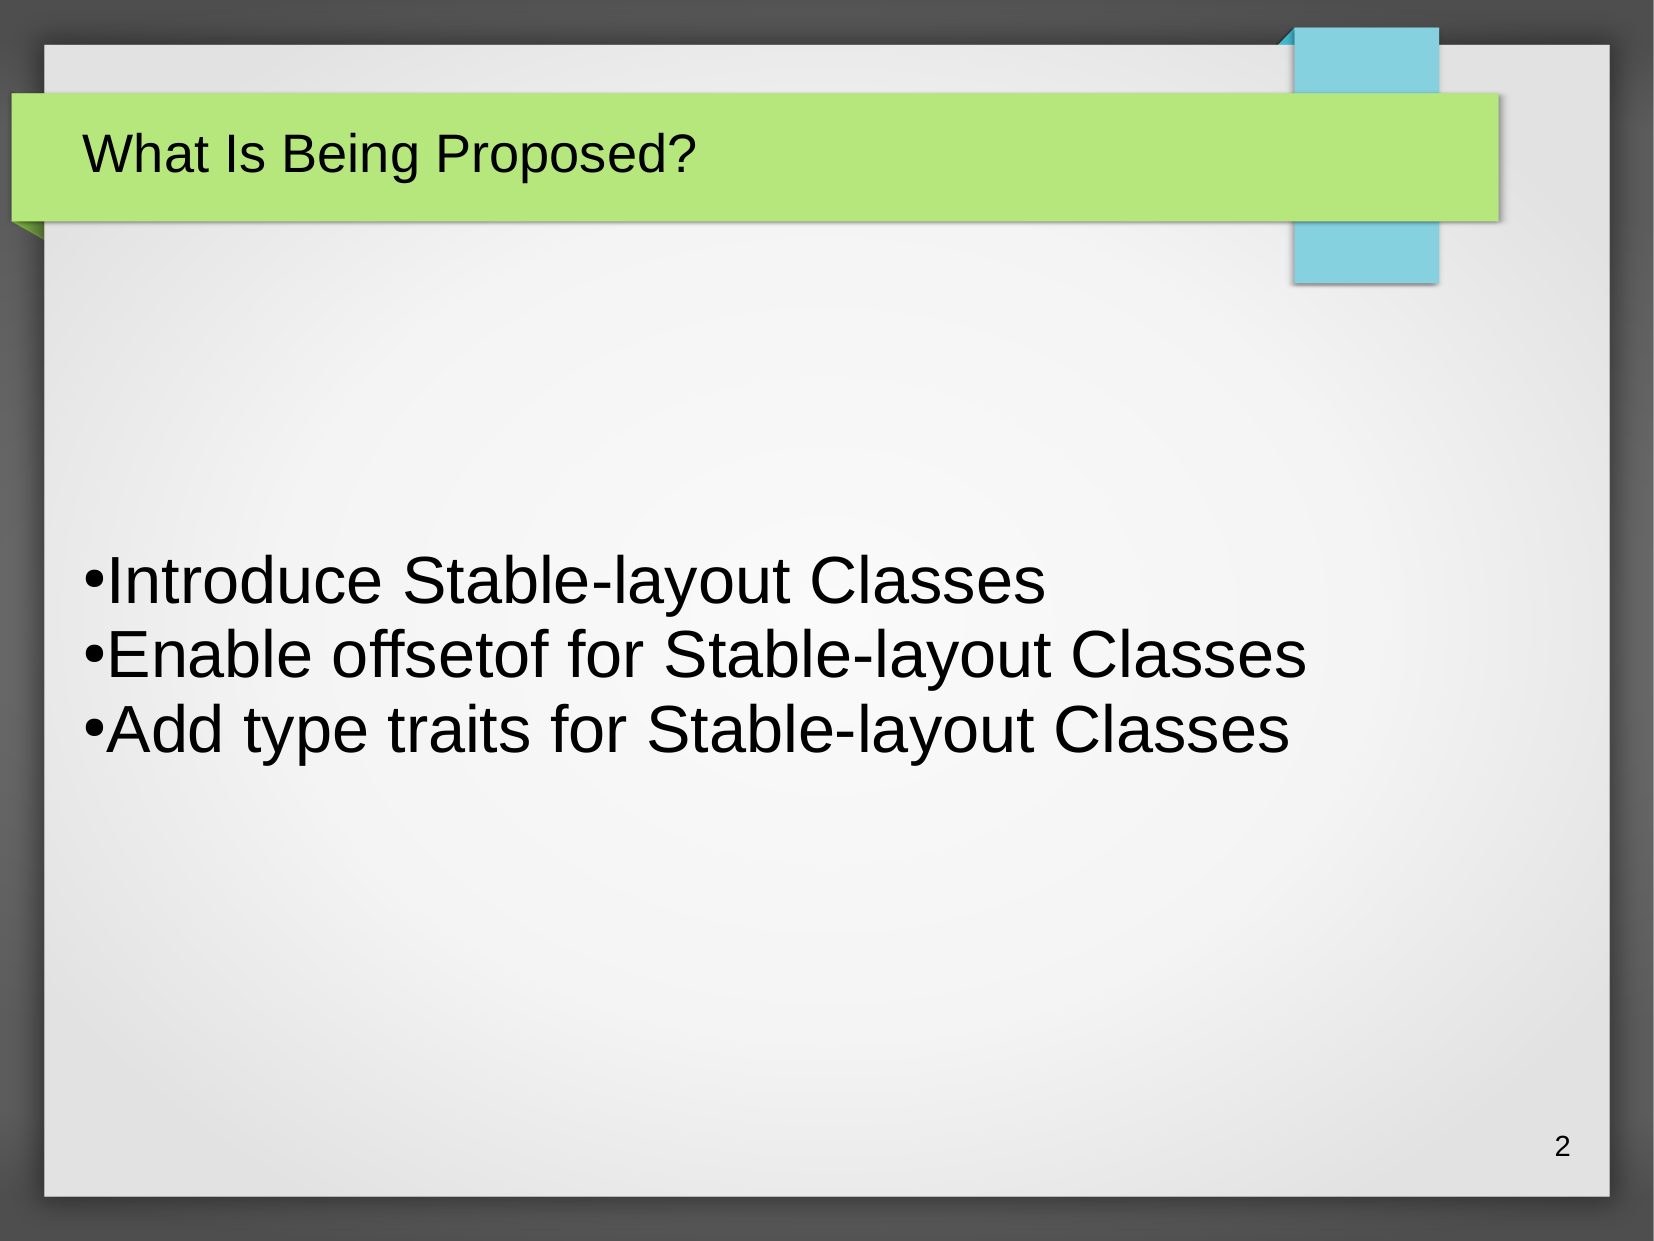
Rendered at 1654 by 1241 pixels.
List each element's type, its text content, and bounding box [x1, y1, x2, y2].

picture [0, 0, 1654, 1241]
title What Is Being Proposed? [82, 94, 1264, 213]
subtitle Introduce Stable-layout Classes Enable offsetof for Stable-layout Classes Add type traits for Stable-layout Classes [82, 295, 1571, 1015]
